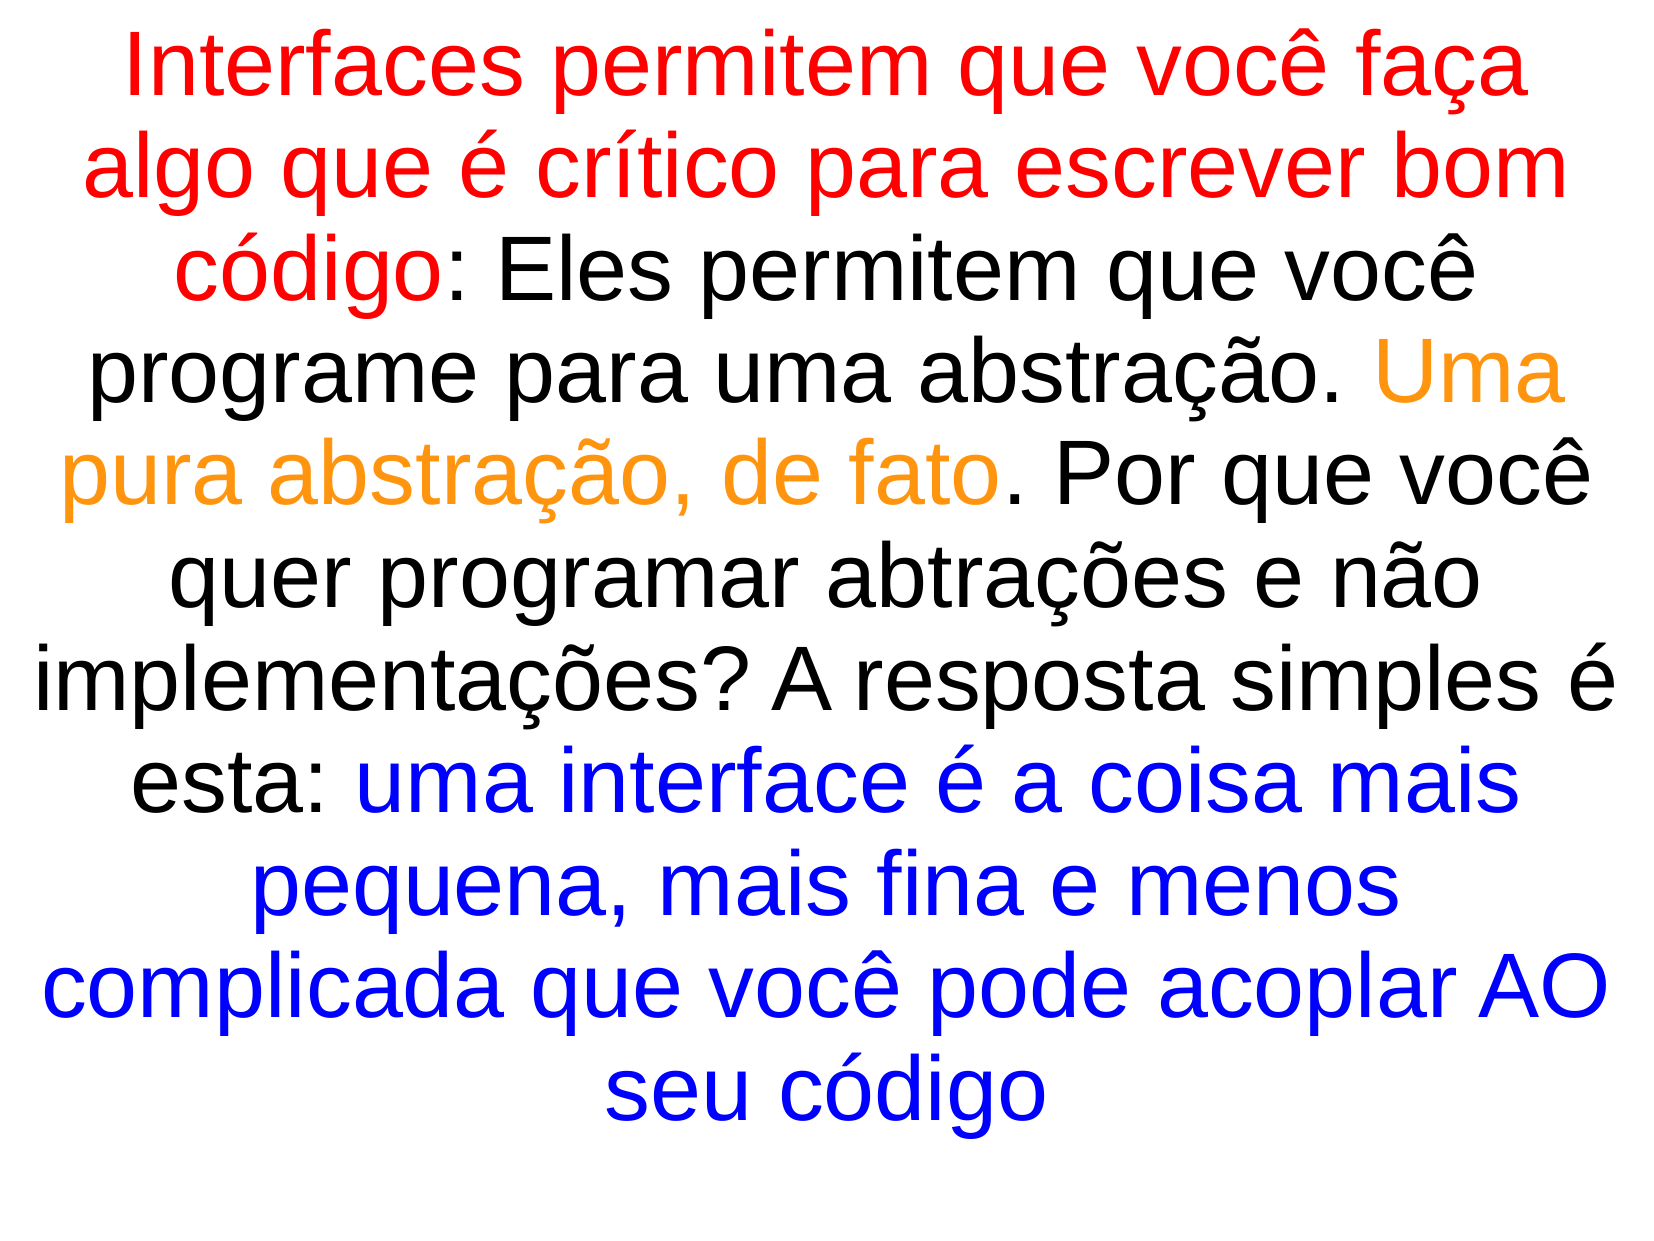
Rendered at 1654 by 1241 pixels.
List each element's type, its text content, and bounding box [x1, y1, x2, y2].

title Interfaces permitem que você faça algo que é crítico para escrever bom código: Eles permitem que você programe para uma abstração. Uma pura abstração, de fato. Por que você quer programar abtrações e não implementações? A resposta simples é esta: uma interface é a coisa mais pequena, mais fina e menos complicada que você pode acoplar AO seu código [29, 11, 1625, 1140]
